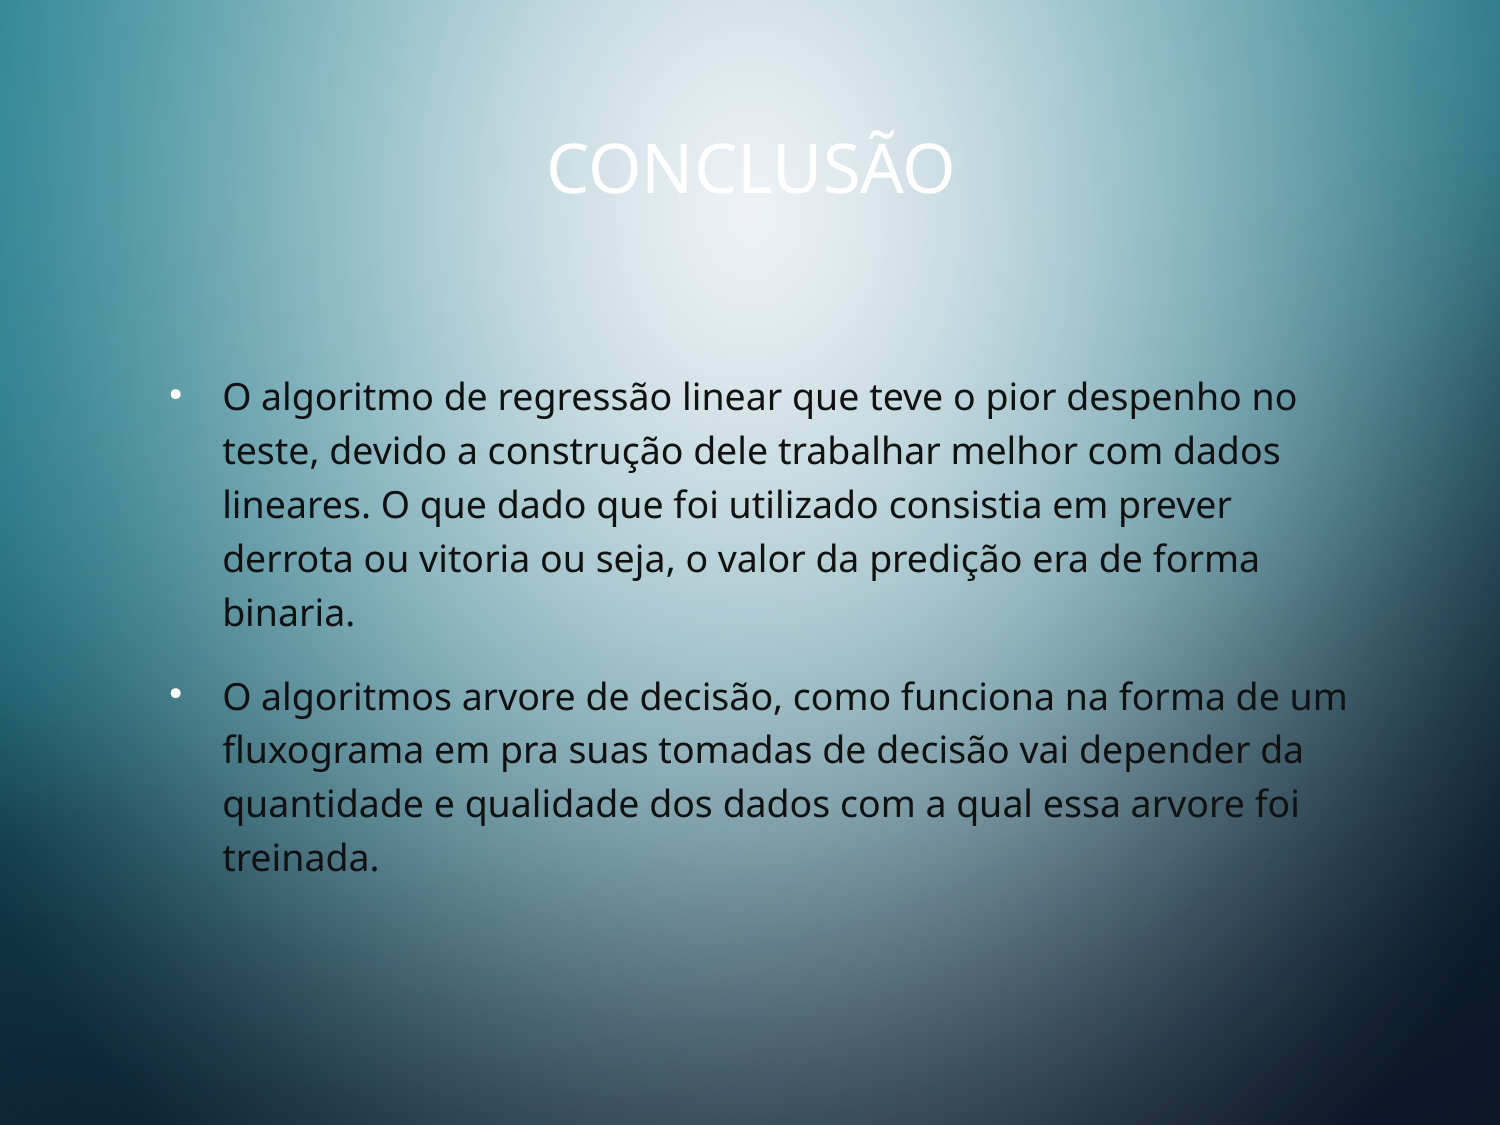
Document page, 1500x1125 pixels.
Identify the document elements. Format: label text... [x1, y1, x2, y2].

picture [0, 0, 1500, 1125]
title [140, 216, 1360, 317]
title Conclusão [151, 106, 1371, 237]
list O algoritmo de regressão linear que teve o pior despenho no teste, devido a construção dele trabalhar melhor com dados lineares. O que dado que foi utilizado consistia em prever derrota ou vitoria ou seja, o valor da predição era de forma binaria. O algoritmos arvore de decisão, como funciona na forma de um fluxograma em pra suas tomadas de decisão vai depender da quantidade e qualidade dos dados com a qual essa arvore foi treinada. [151, 364, 1371, 945]
